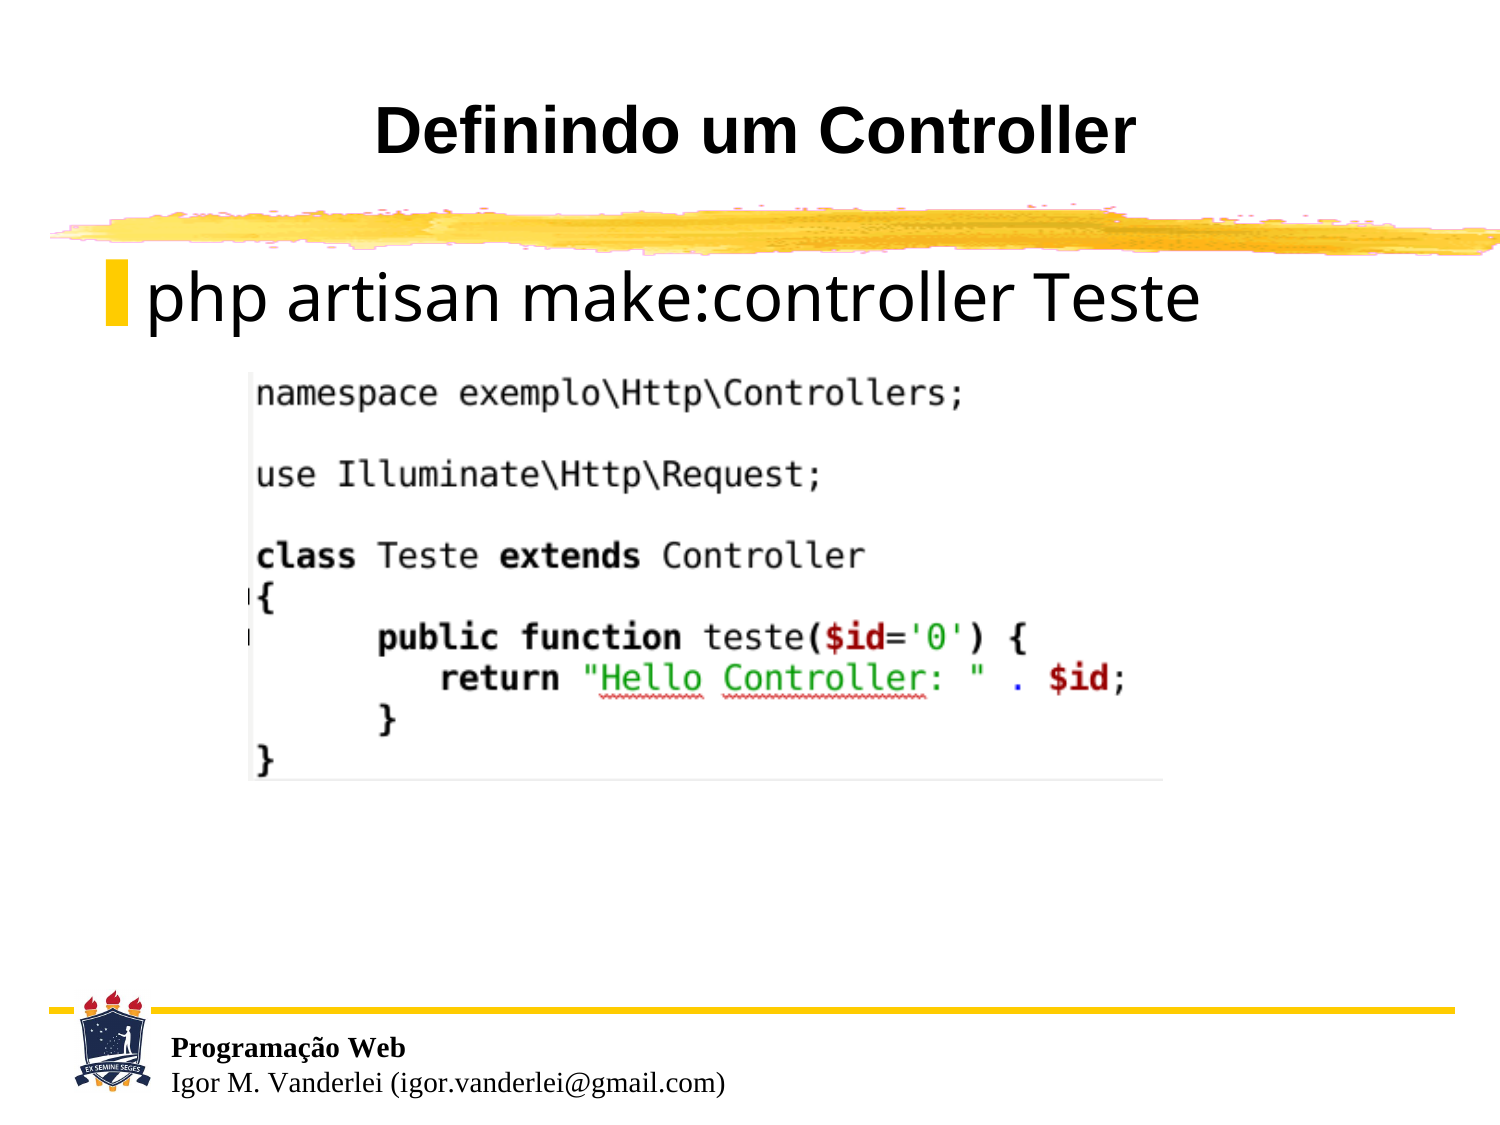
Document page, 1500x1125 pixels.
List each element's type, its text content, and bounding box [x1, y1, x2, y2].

picture [50, 198, 1500, 267]
title Definindo um Controller [24, 54, 1488, 175]
picture [248, 372, 1163, 781]
picture [74, 990, 151, 1093]
list php artisan make:controller Teste [74, 246, 1417, 990]
